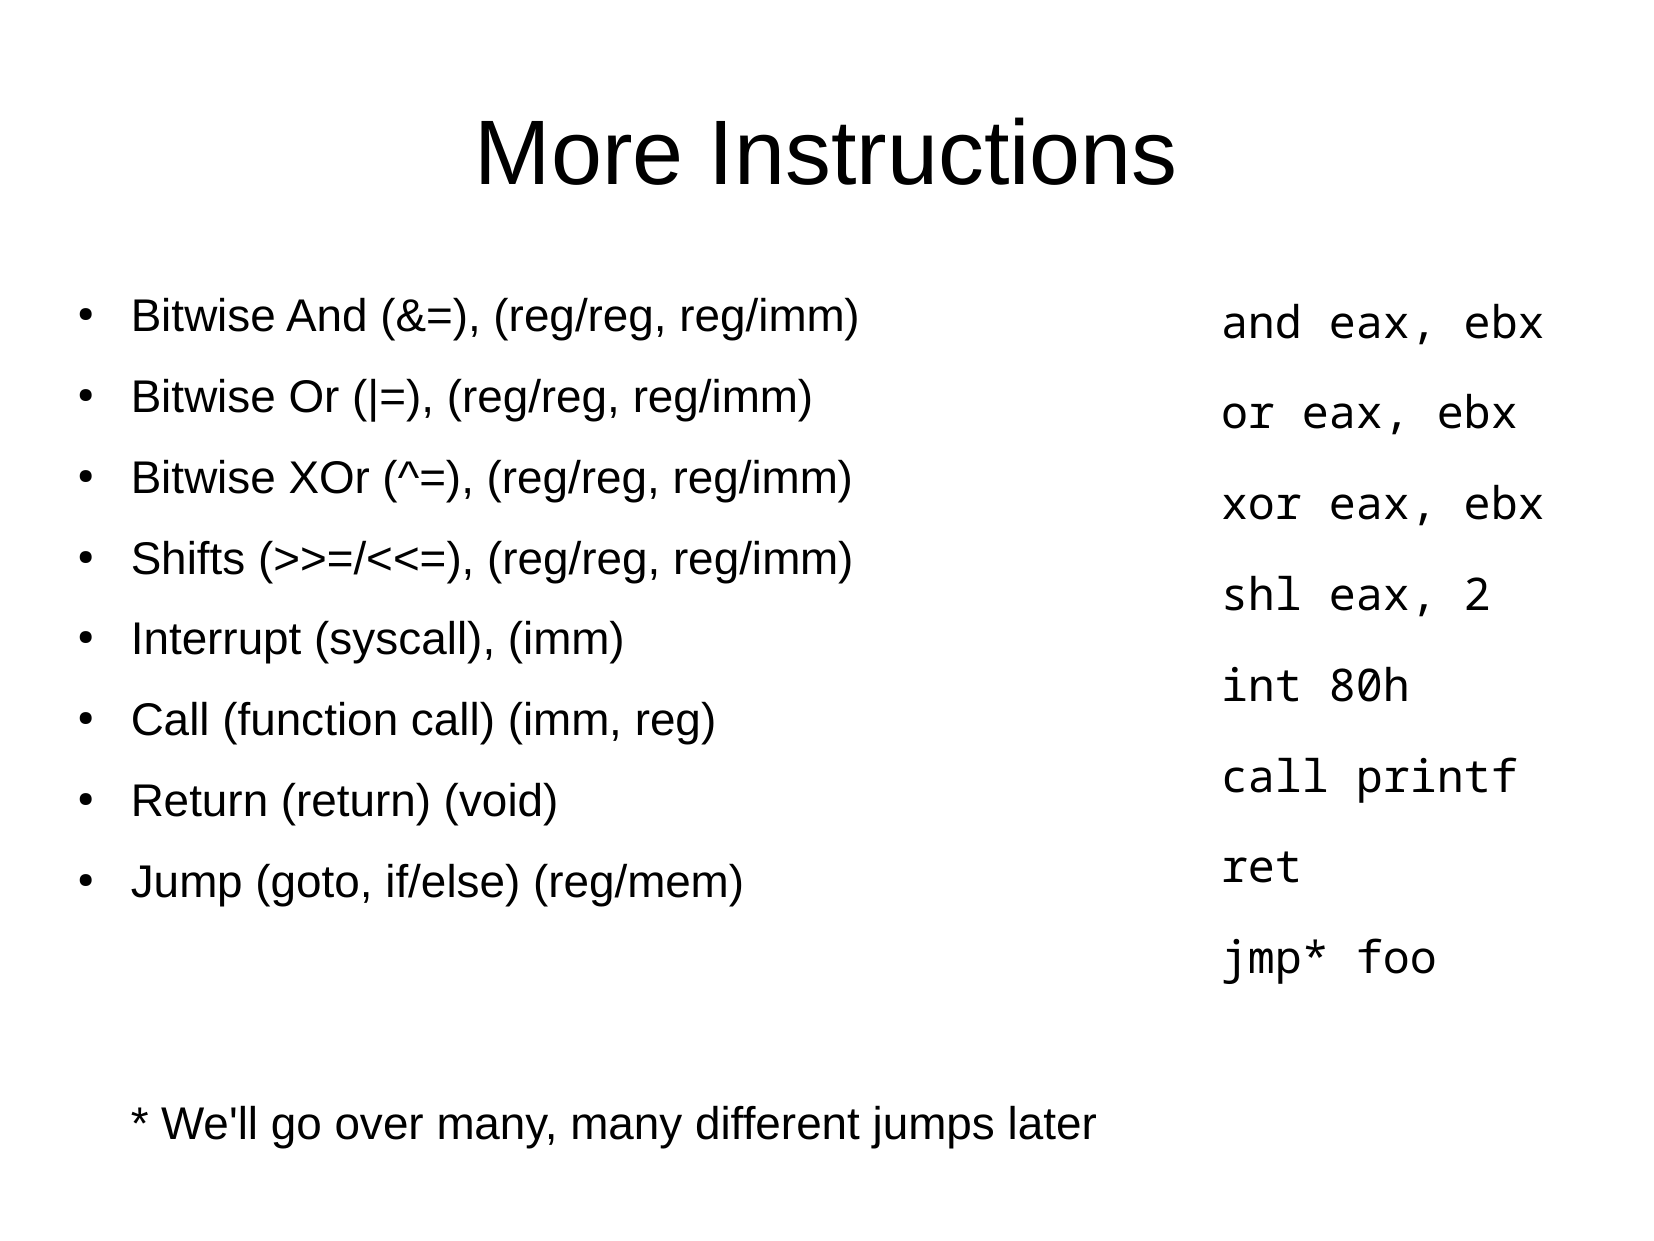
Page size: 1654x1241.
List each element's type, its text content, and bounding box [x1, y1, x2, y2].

title More Instructions [82, 49, 1571, 257]
list and eax, ebx or eax, ebx xor eax, ebx shl eax, 2 int 80h call printf ret jmp* foo [1150, 290, 1654, 1010]
list Bitwise And (&=), (reg/reg, reg/imm) Bitwise Or (|=), (reg/reg, reg/imm) Bitwise XOr (^=), (reg/reg, reg/imm) Shifts (>>=/<<=), (reg/reg, reg/imm) Interrupt (syscall), (imm) Call (function call) (imm, reg) Return (return) (void) Jump (goto, if/else) (reg/mem) * We'll go over many, many different jumps later [60, 290, 1126, 1231]
